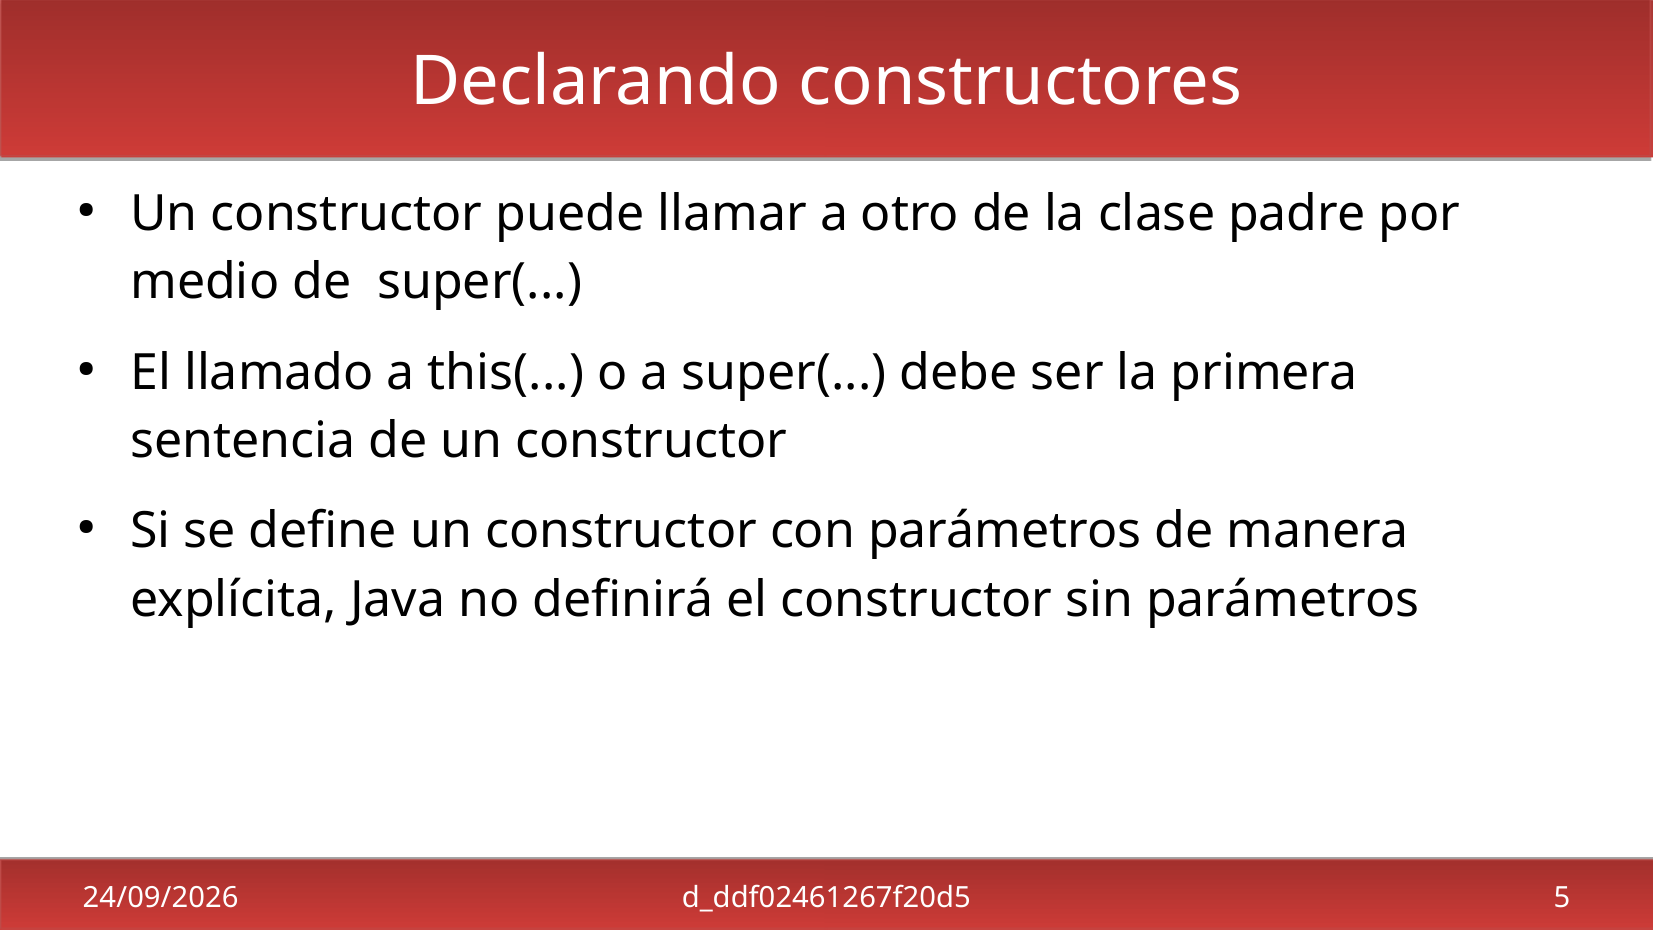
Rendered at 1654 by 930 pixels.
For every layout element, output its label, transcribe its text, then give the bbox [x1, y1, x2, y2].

picture [0, 0, 1653, 161]
title Declarando constructores [58, 23, 1594, 133]
picture [0, 857, 1653, 930]
list Un constructor puede llamar a otro de la clase padre por medio de super(...) El llamado a this(...) o a super(...) debe ser la primera sentencia de un constructor Si se define un constructor con parámetros de manera explícita, Java no definirá el constructor sin parámetros [59, 177, 1595, 791]
